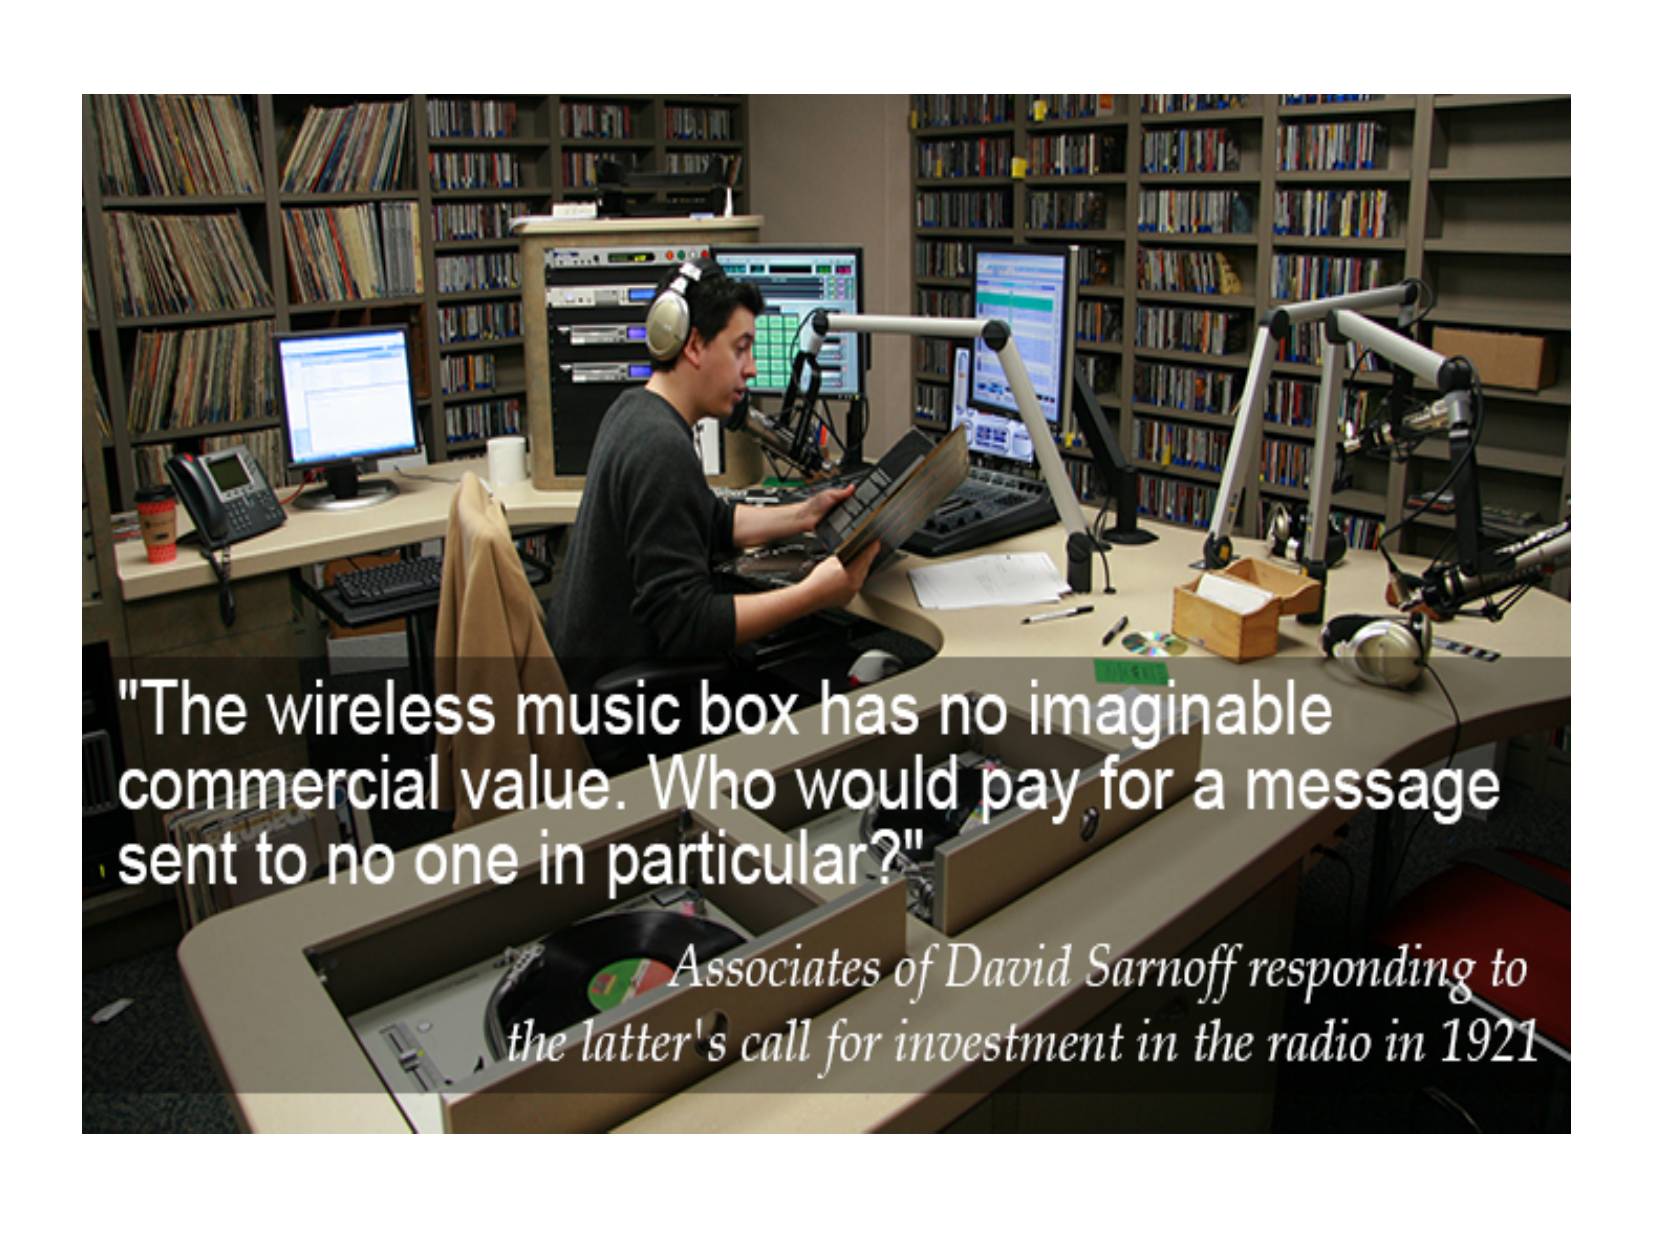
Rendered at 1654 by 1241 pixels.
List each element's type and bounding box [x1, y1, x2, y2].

picture [82, 94, 1571, 1134]
